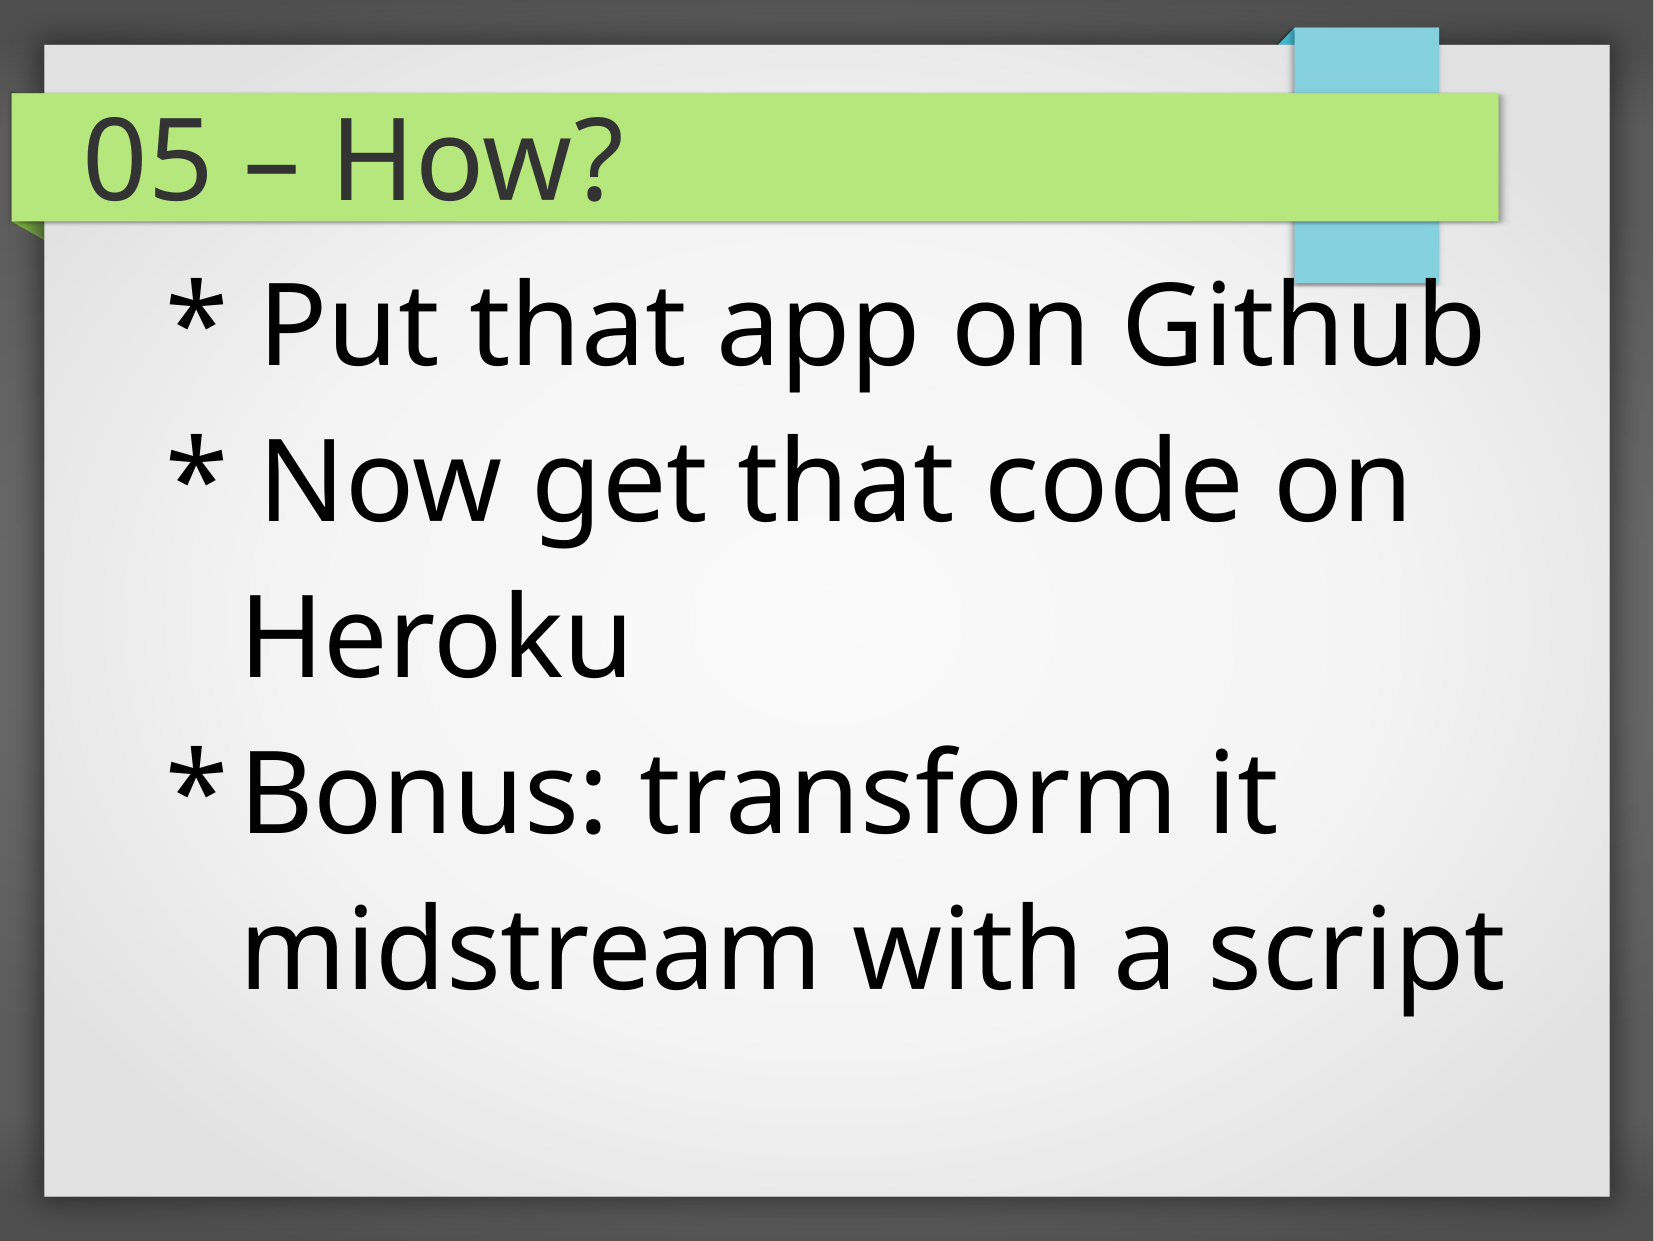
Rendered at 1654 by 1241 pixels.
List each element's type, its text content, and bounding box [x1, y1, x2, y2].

picture [0, 0, 1654, 1241]
title 05 – How? [82, 102, 1465, 209]
subtitle * Put that app on Github * Now get that code on Heroku * Bonus: transform it midstream with a script [165, 243, 1538, 1241]
